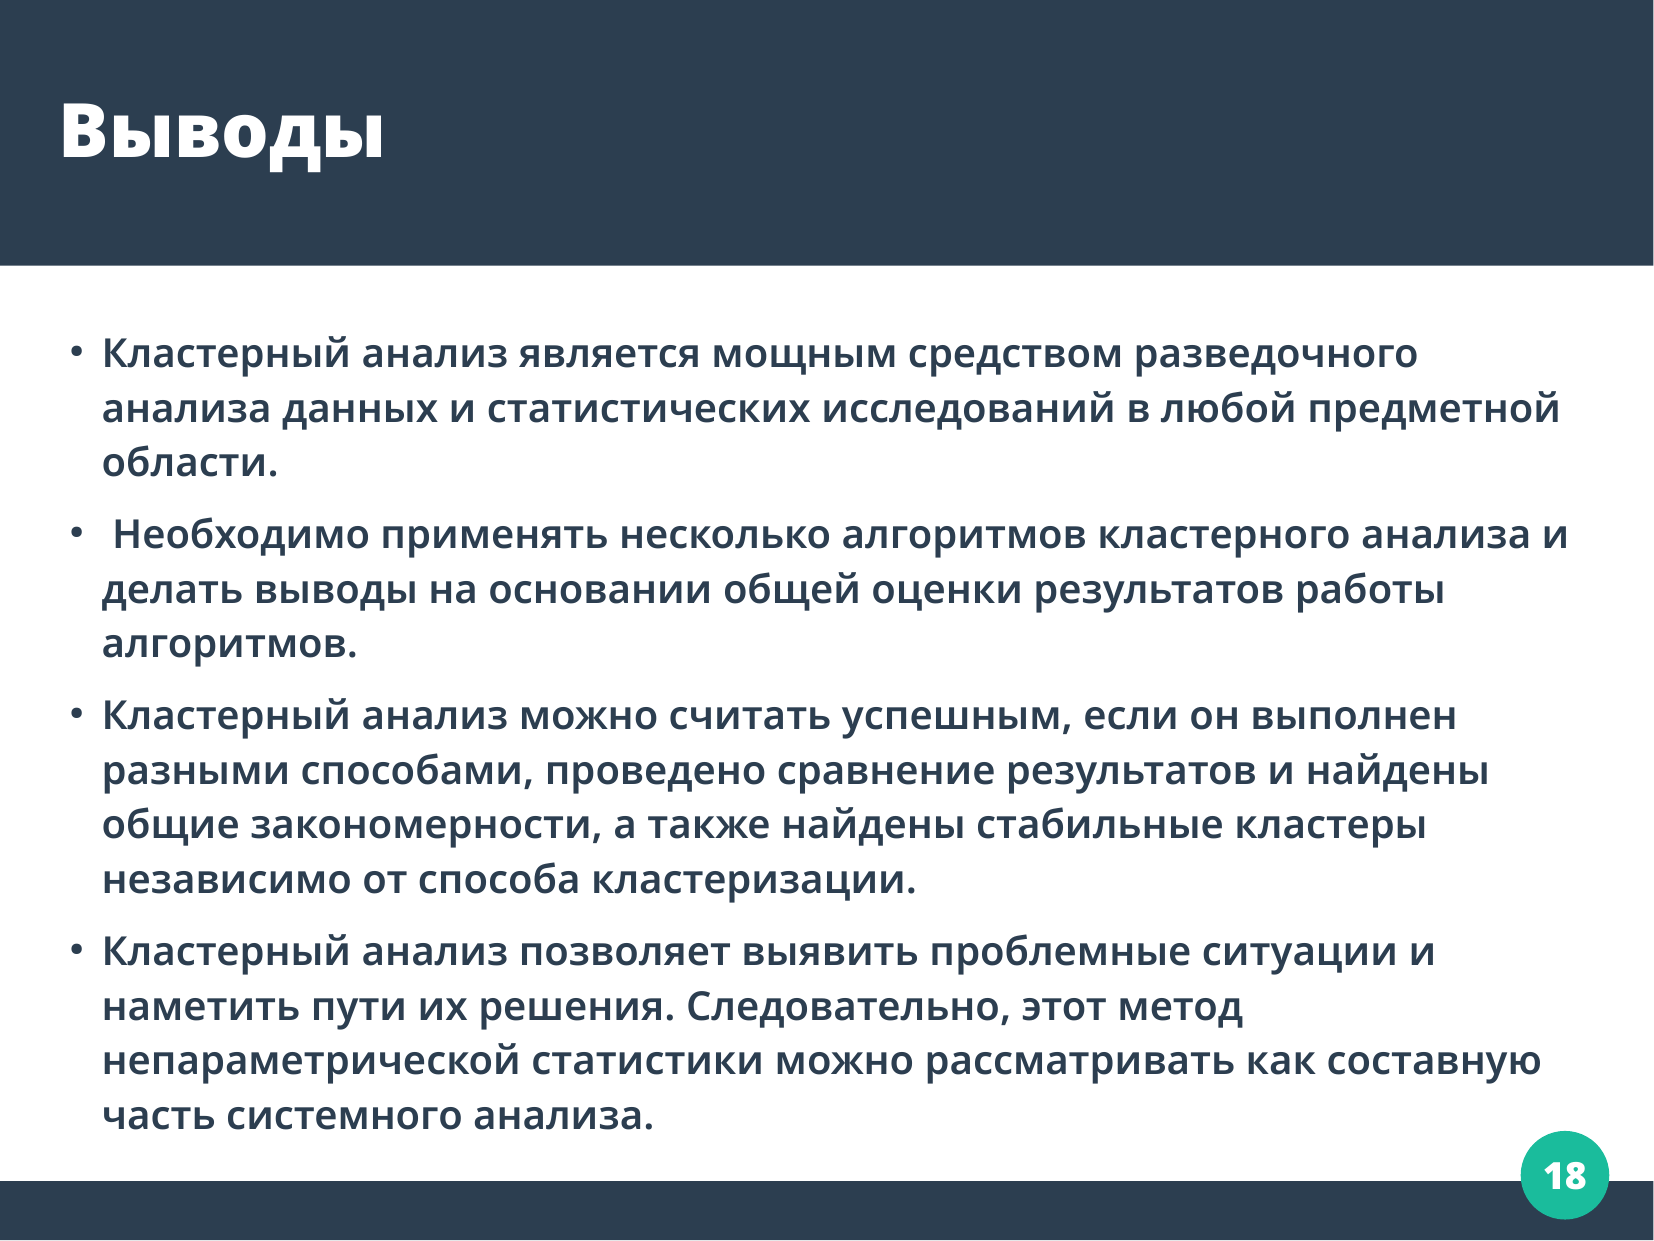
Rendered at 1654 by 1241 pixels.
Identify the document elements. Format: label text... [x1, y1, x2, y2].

list Кластерный анализ является мощным средством разведочного анализа данных и статистических исследований в любой предметной области. Необходимо применять несколько алгоритмов кластерного анализа и делать выводы на основании общей оценки результатов работы алгоритмов. Кластерный анализ можно считать успешным, если он выполнен разными способами, проведено сравнение результатов и найдены общие закономерности, а также найдены стабильные кластеры независимо от способа кластеризации. Кластерный анализ позволяет выявить проблемные ситуации и наметить пути их решения. Следовательно, этот метод непараметрической статистики можно рассматривать как составную часть системного анализа. [59, 324, 1595, 1152]
title Выводы [59, 49, 1595, 207]
